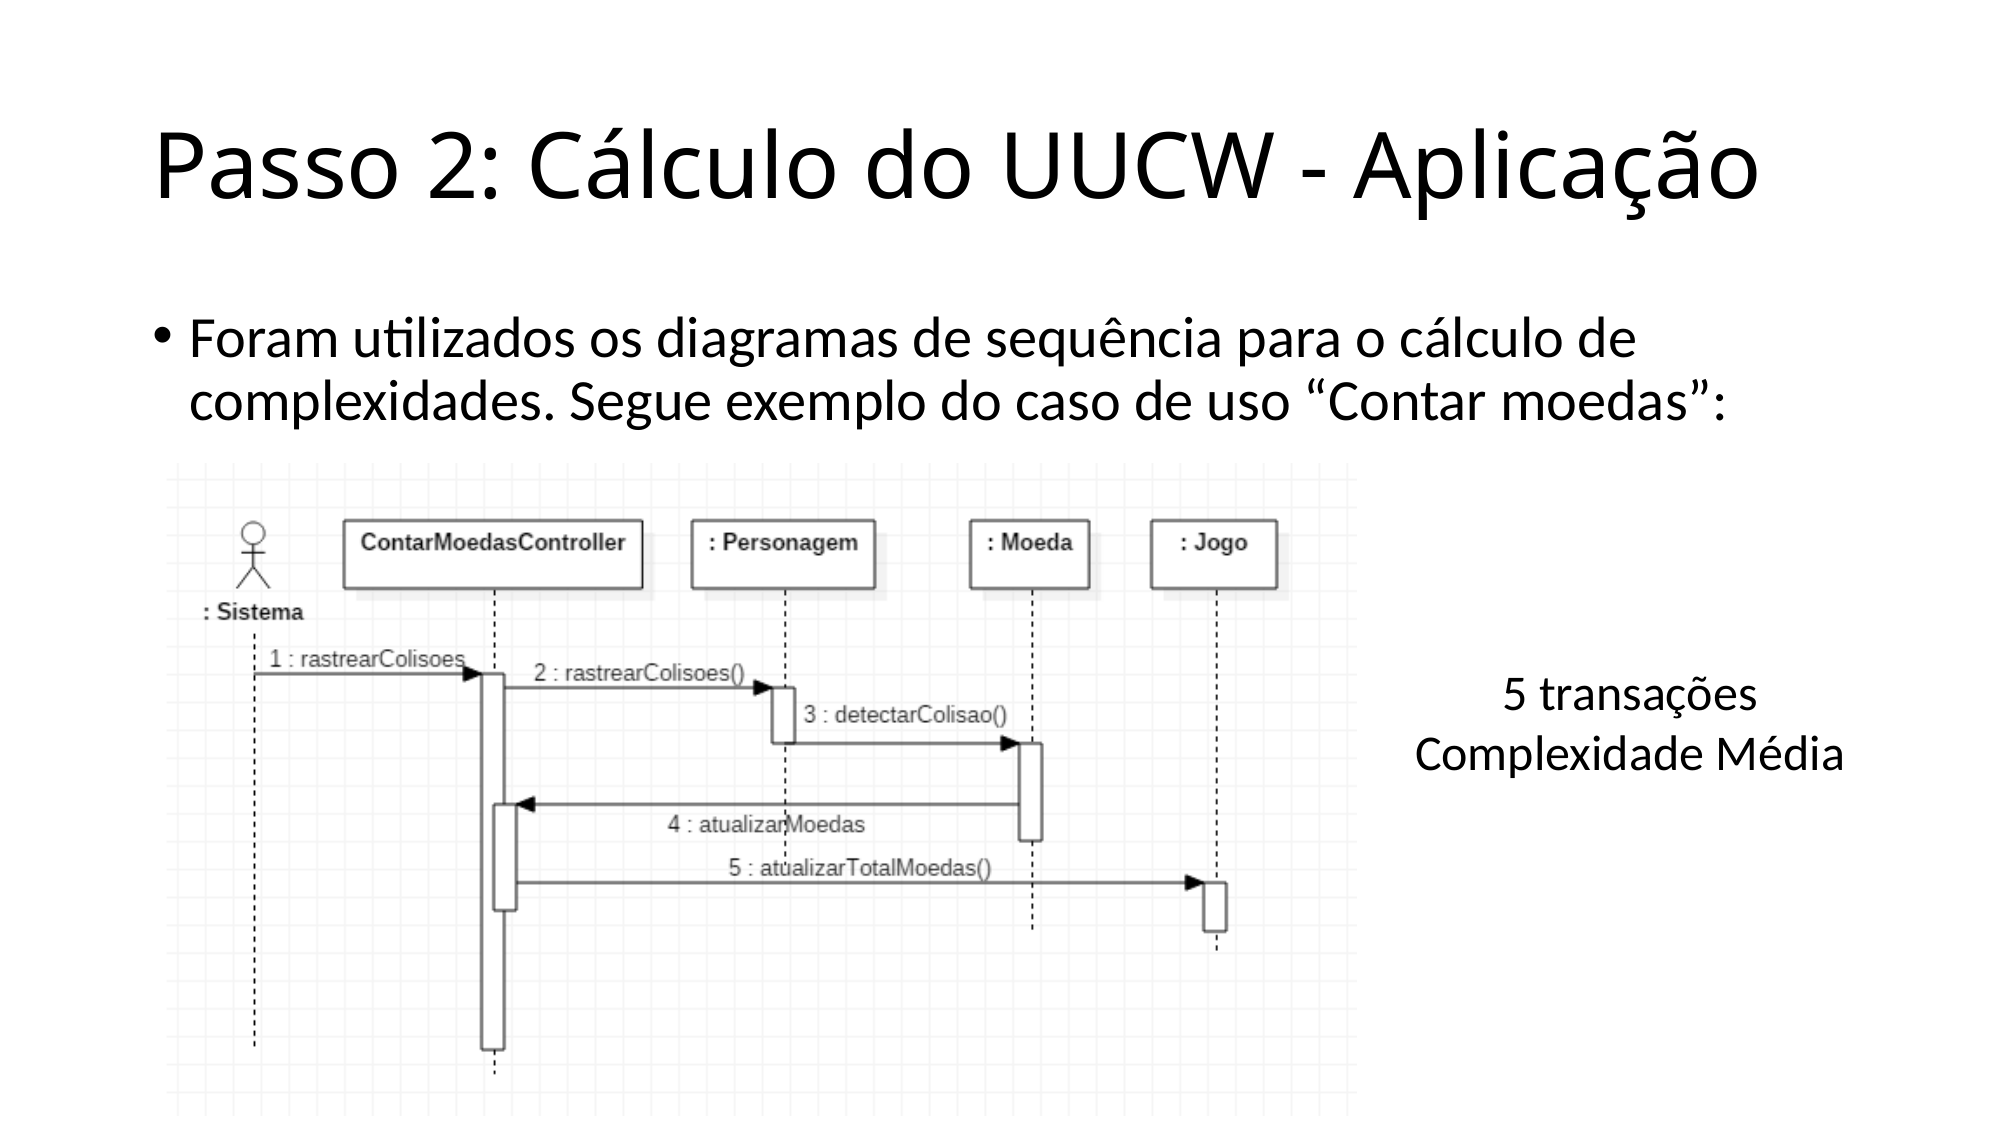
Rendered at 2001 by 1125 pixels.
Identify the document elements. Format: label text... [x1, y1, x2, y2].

picture [166, 463, 1357, 1116]
text_box 5 transações Complexidade Média [1353, 653, 1908, 789]
text_box Foram utilizados os diagramas de sequência para o cálculo de complexidades. Segue exemplo do caso de uso “Contar moedas”: [137, 299, 1863, 464]
text_box Passo 2: Cálculo do UUCW - Aplicação [137, 59, 1863, 278]
